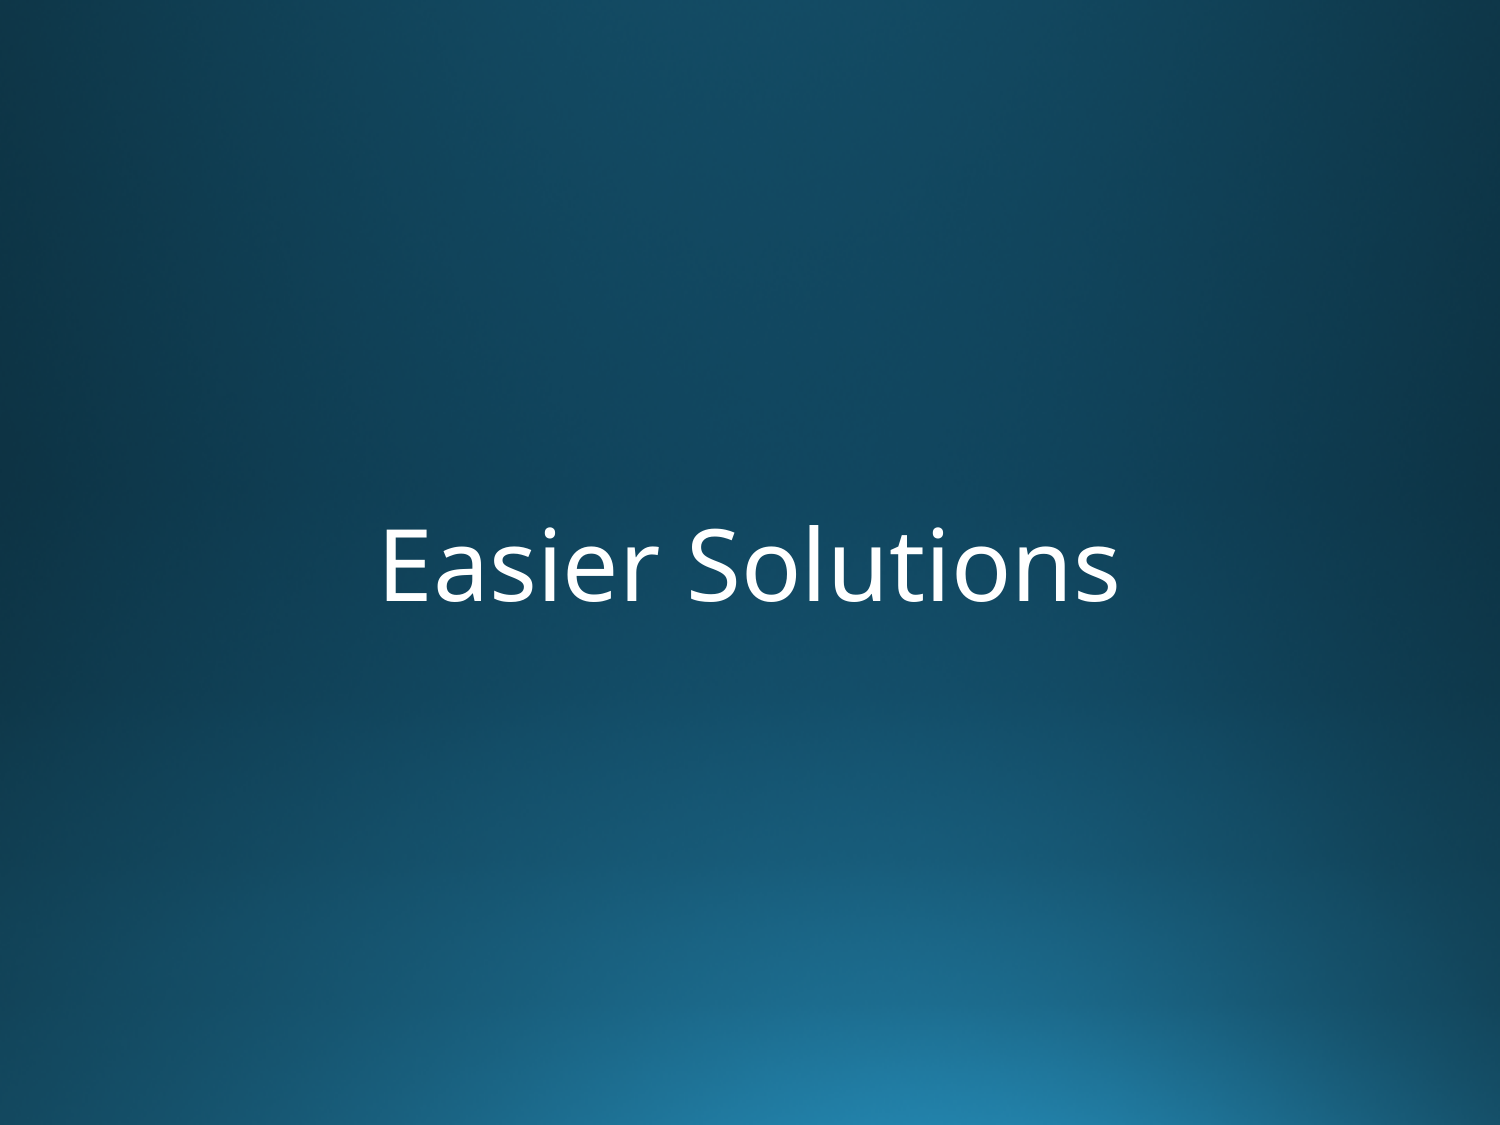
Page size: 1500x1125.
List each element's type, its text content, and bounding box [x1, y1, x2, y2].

text_box Easier Solutions [230, 486, 1270, 639]
picture [0, 0, 1500, 1125]
